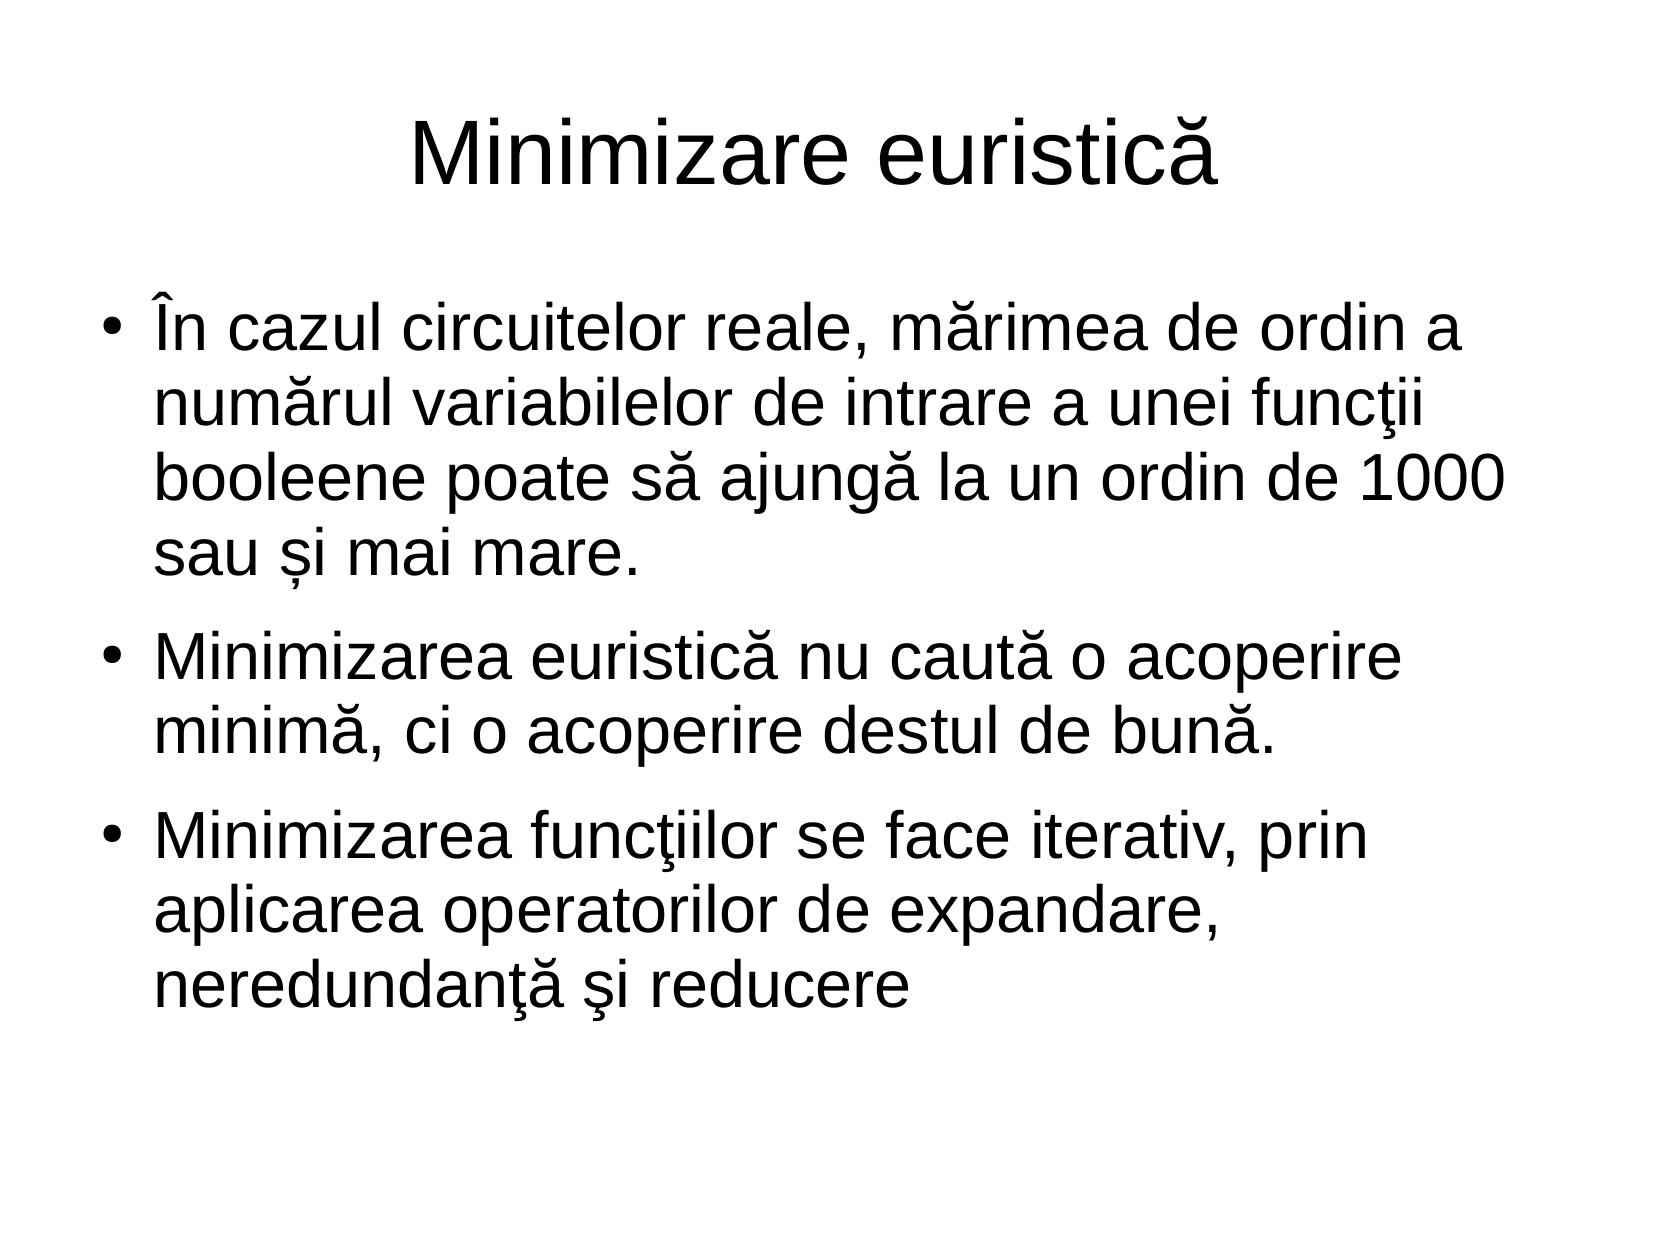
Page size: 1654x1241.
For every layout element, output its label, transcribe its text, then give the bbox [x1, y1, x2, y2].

title Minimizare euristică [82, 49, 1571, 257]
list În cazul circuitelor reale, mărimea de ordin a numărul variabilelor de intrare a unei funcţii booleene poate să ajungă la un ordin de 1000 sau și mai mare. Minimizarea euristică nu caută o acoperire minimă, ci o acoperire destul de bună. Minimizarea funcţiilor se face iterativ, prin aplicarea operatorilor de expandare, neredundanţă şi reducere [82, 290, 1571, 1068]
